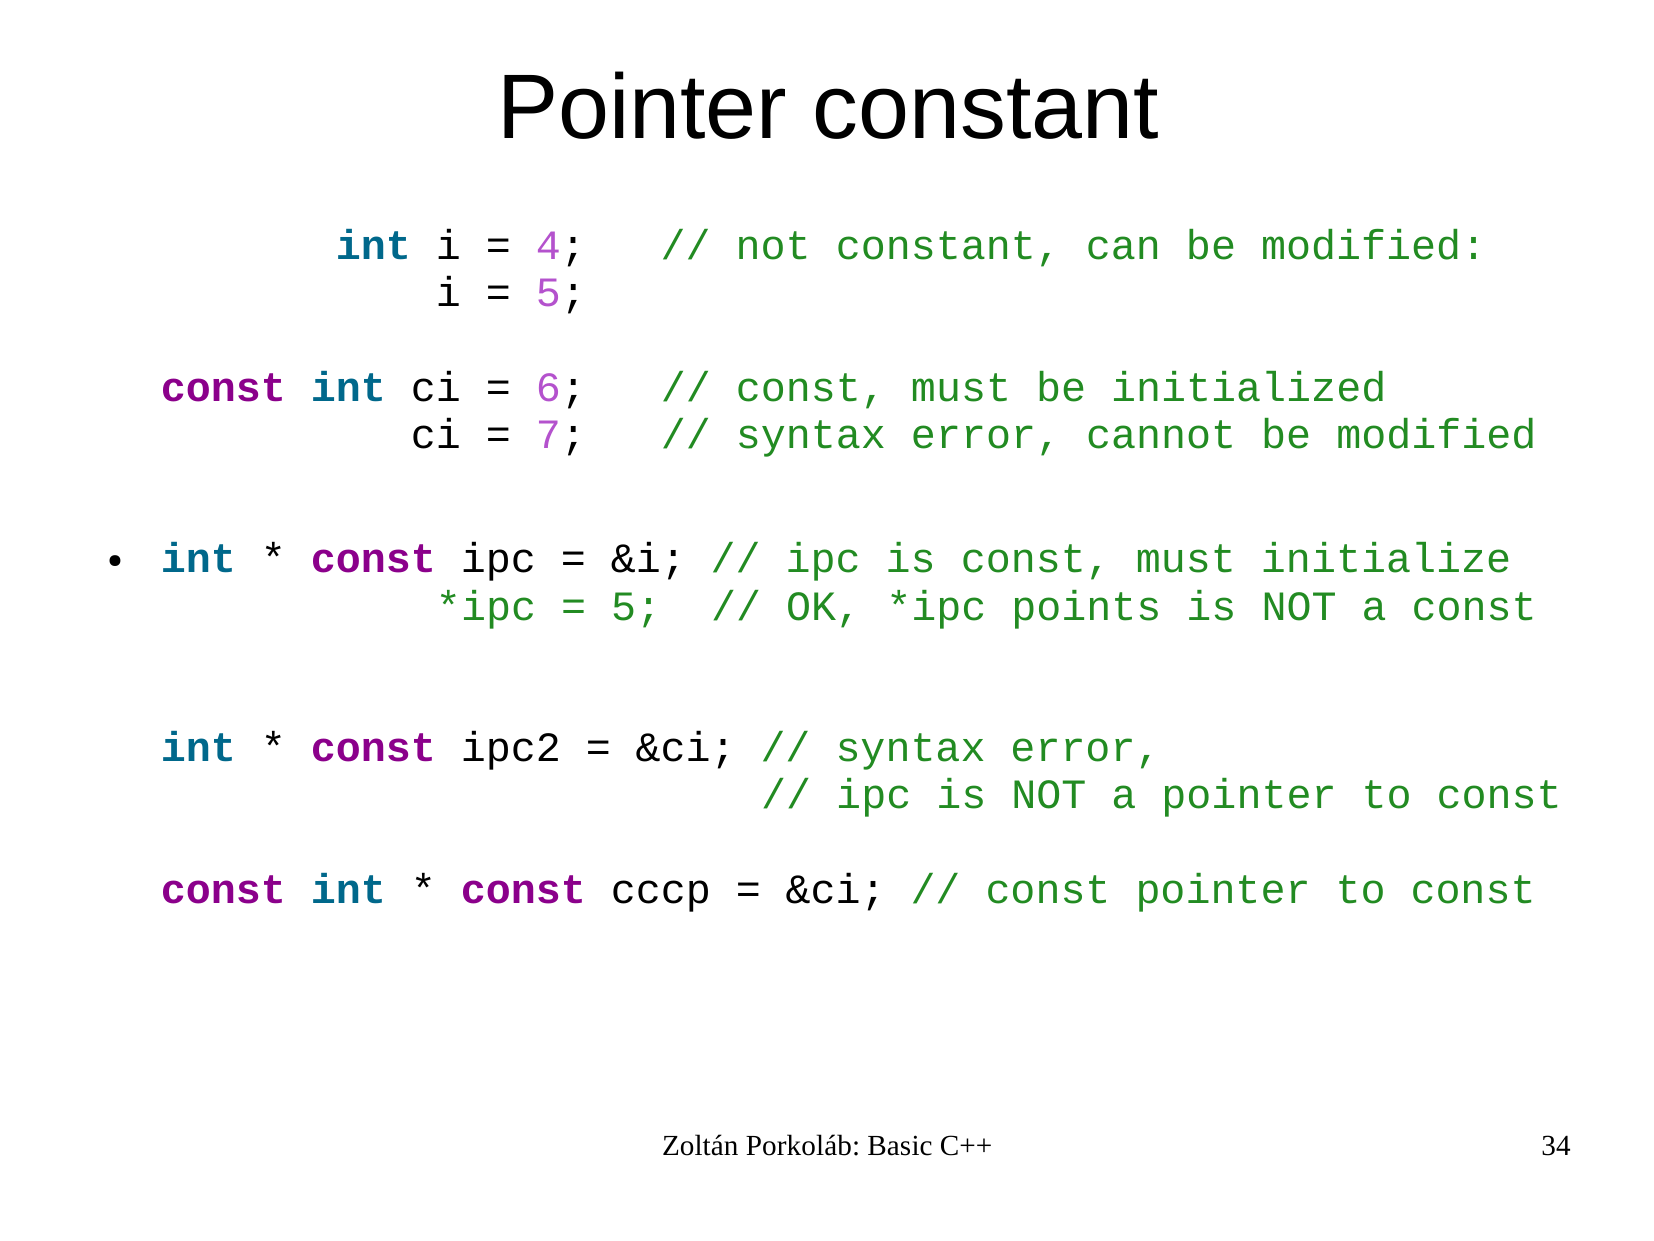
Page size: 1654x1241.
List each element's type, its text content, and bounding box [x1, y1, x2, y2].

title Pointer constant [60, 2, 1598, 211]
list int i = 4; // not constant, can be modified: i = 5; const int ci = 6; // const, must be initialized ci = 7; // syntax error, cannot be modified int * const ipc = &i; // ipc is const, must initialize *ipc = 5; // OK, *ipc points is NOT a const int * const ipc2 = &ci; // syntax error, // ipc is NOT a pointer to const const int * const cccp = &ci; // const pointer to const [90, 225, 1579, 1111]
